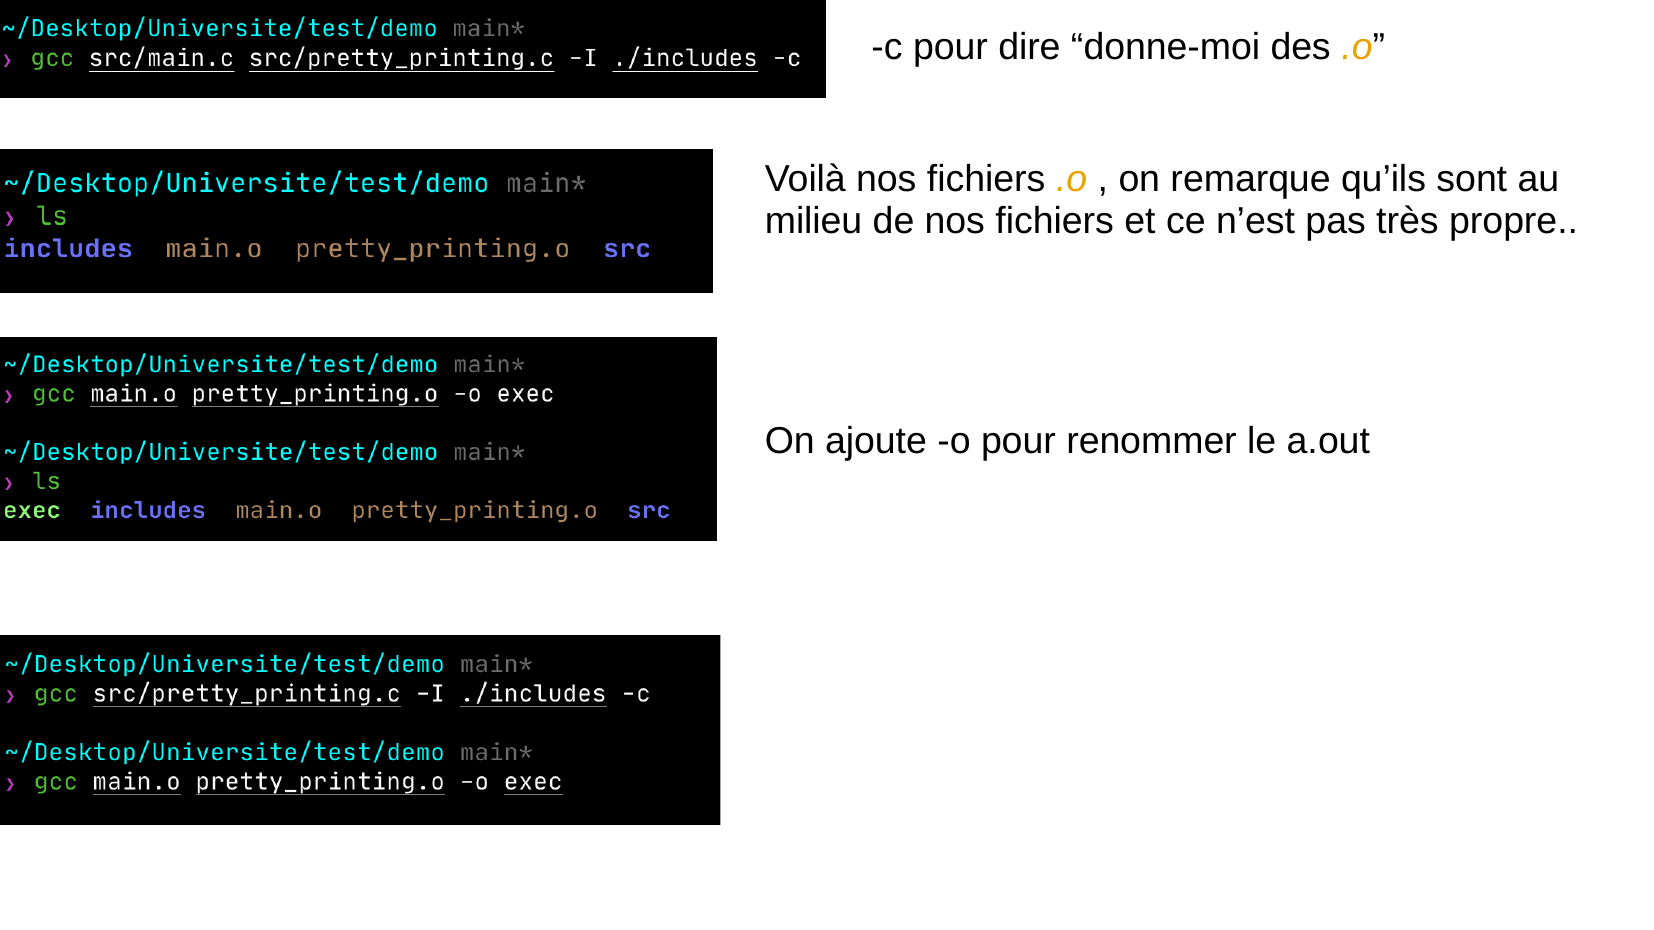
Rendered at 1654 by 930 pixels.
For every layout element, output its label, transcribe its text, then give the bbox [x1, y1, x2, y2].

text_box Voilà nos fichiers .o , on remarque qu’ils sont au milieu de nos fichiers et ce n’est pas très propre.. [750, 150, 1613, 301]
picture [0, 149, 713, 293]
text_box -c pour dire “donne-moi des .o” [856, 17, 1607, 131]
text_box On ajoute -o pour renommer le a.out [750, 412, 1613, 488]
picture [0, 635, 721, 825]
picture [0, 337, 717, 541]
picture [0, 0, 826, 98]
